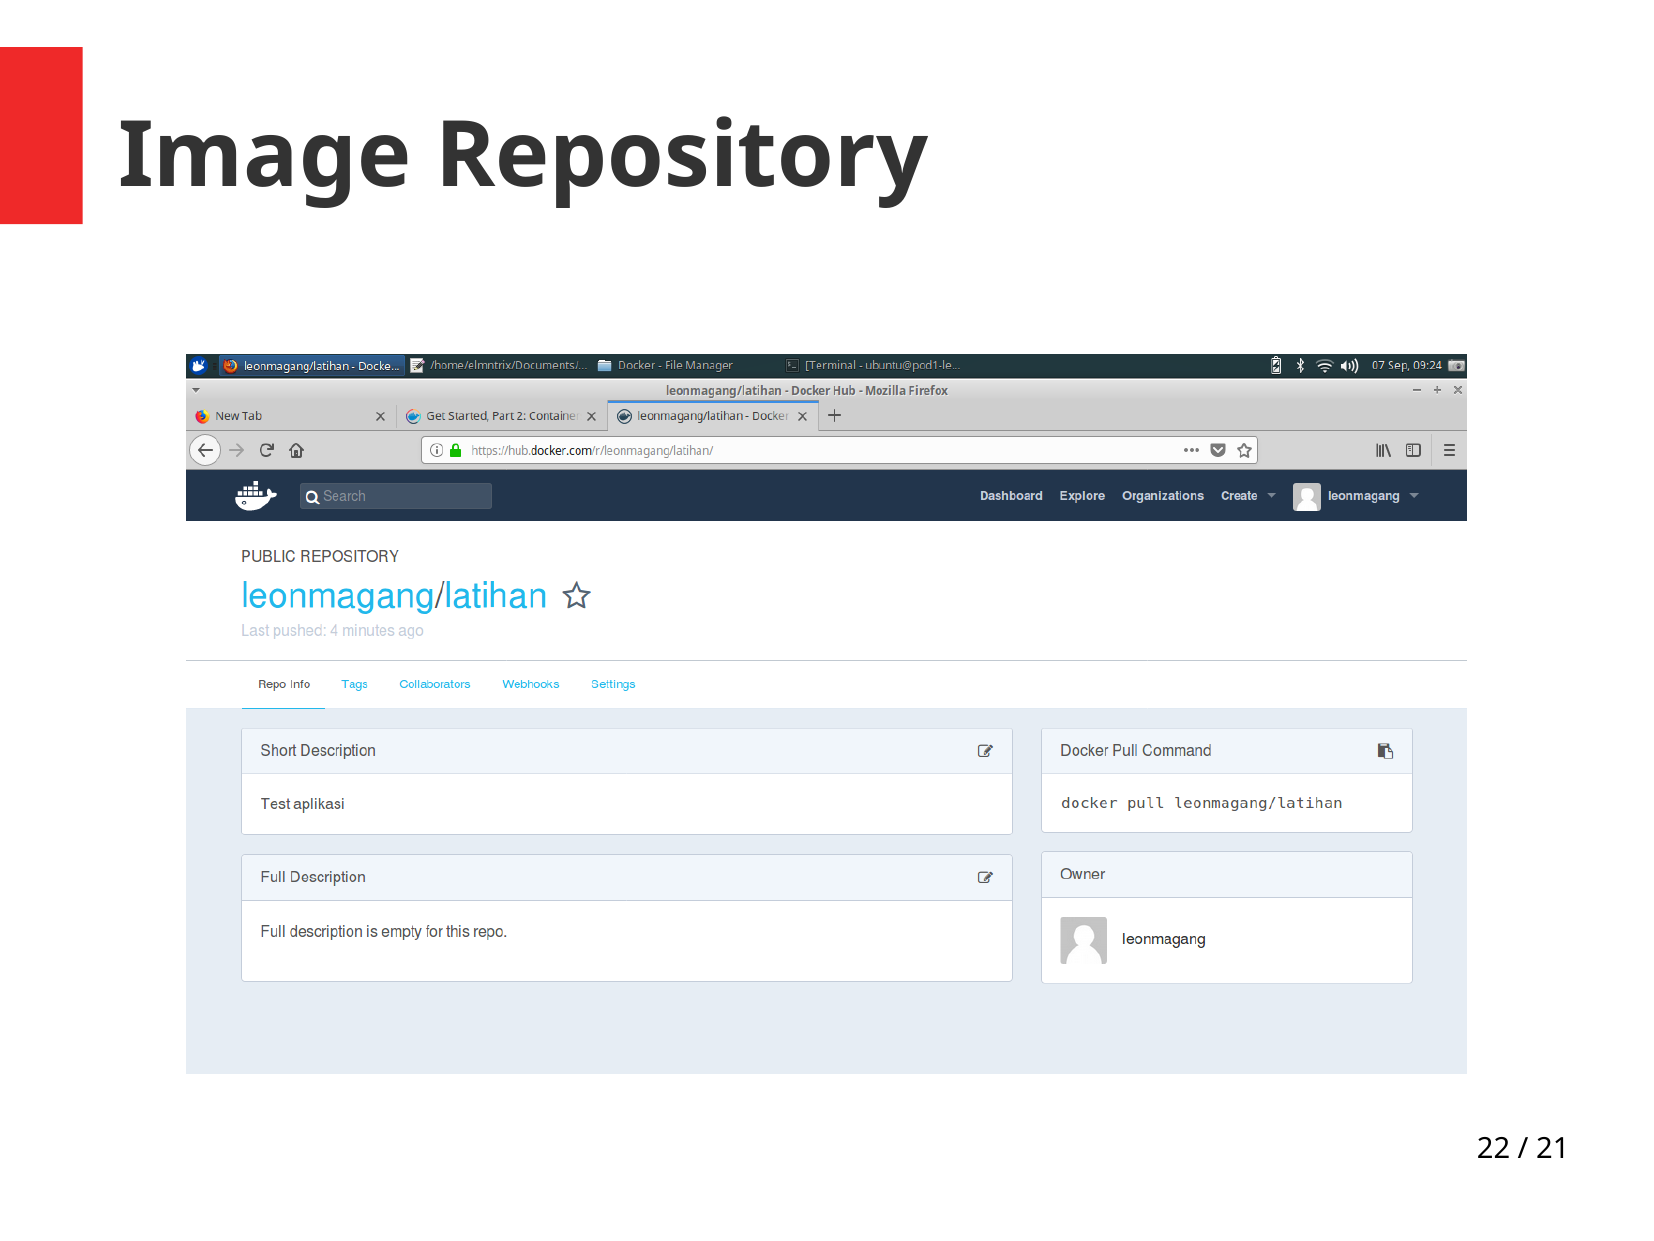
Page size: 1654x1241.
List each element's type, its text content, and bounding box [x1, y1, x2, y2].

picture [186, 354, 1467, 1074]
title Image Repository [118, 49, 1571, 257]
